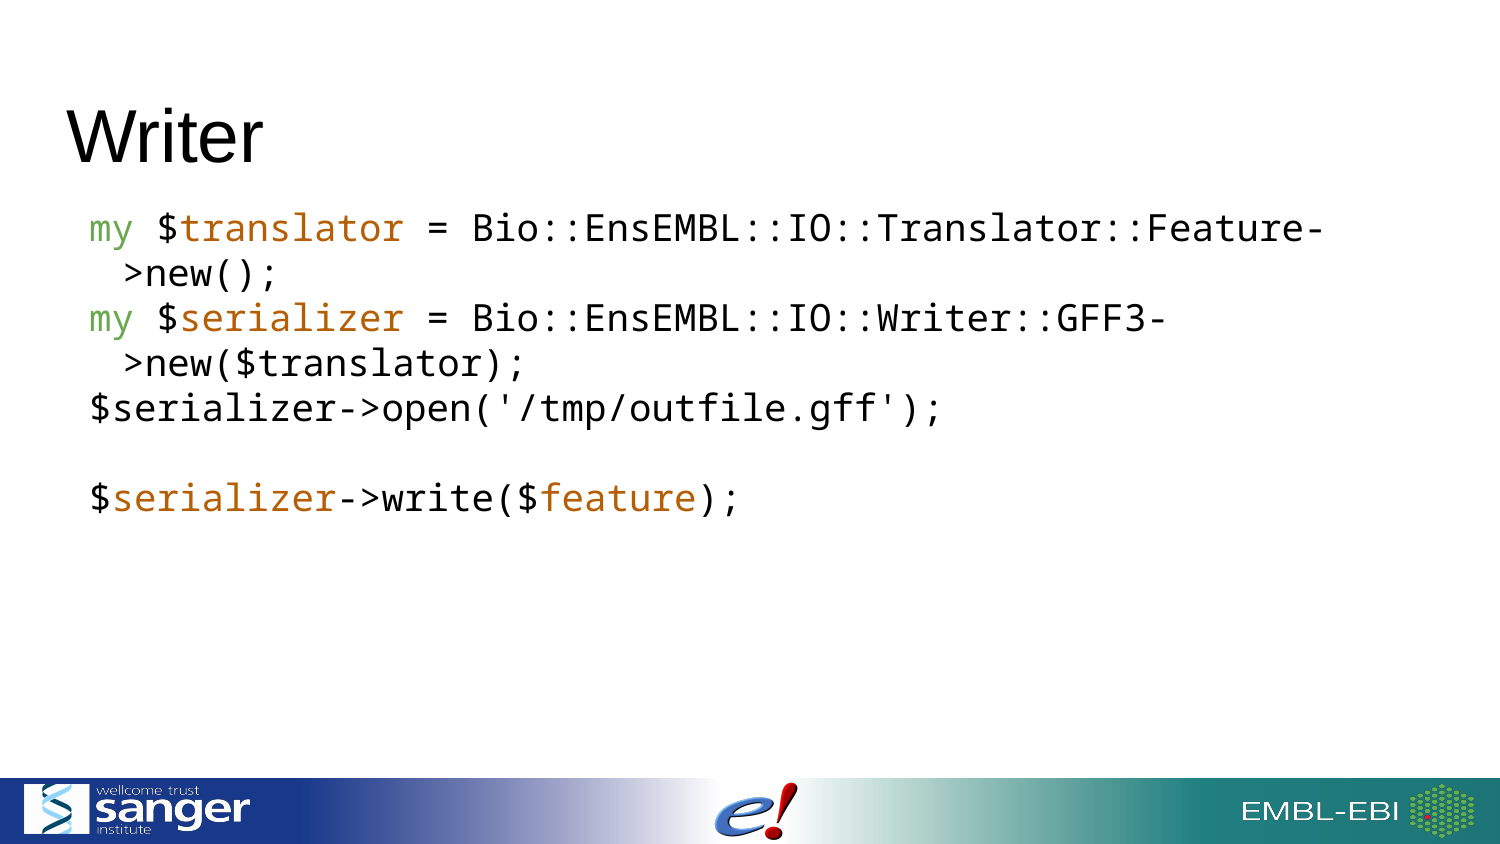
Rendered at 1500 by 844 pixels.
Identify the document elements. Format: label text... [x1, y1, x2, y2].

title Writer [51, 72, 1449, 167]
list my $translator = Bio::EnsEMBL::IO::Translator::Feature->new(); my $serializer = Bio::EnsEMBL::IO::Writer::GFF3->new($translator); $serializer->open('/tmp/outfile.gff'); $serializer->write($feature); [51, 189, 1483, 750]
picture [0, 778, 1500, 844]
